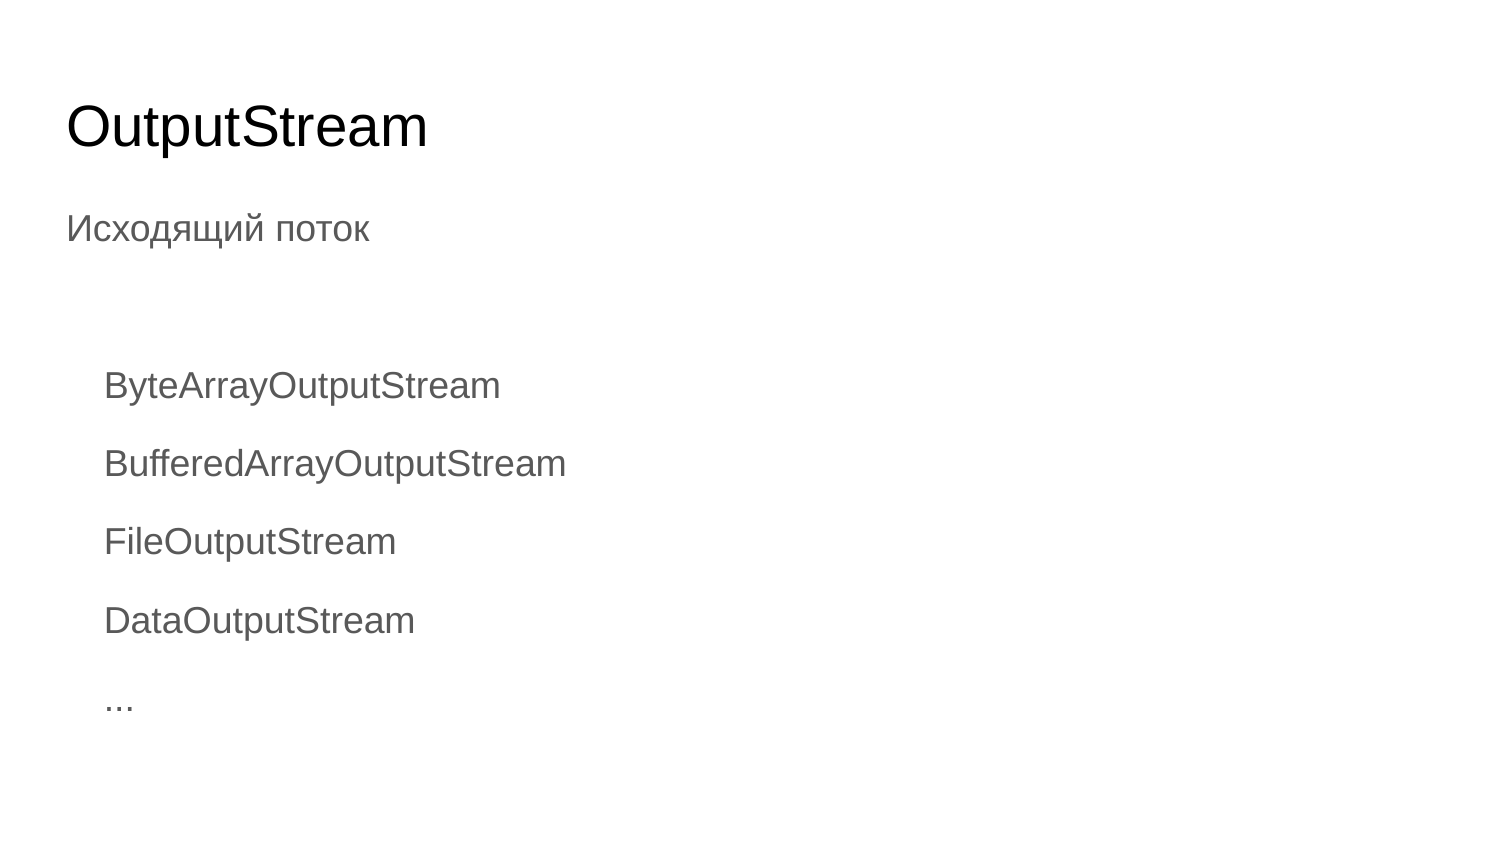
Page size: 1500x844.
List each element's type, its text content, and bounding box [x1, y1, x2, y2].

title OutputStream [51, 72, 1449, 167]
list Исходящий поток ByteArrayOutputStream BufferedArrayOutputStream FileOutputStream DataOutputStream ... [51, 189, 1449, 750]
